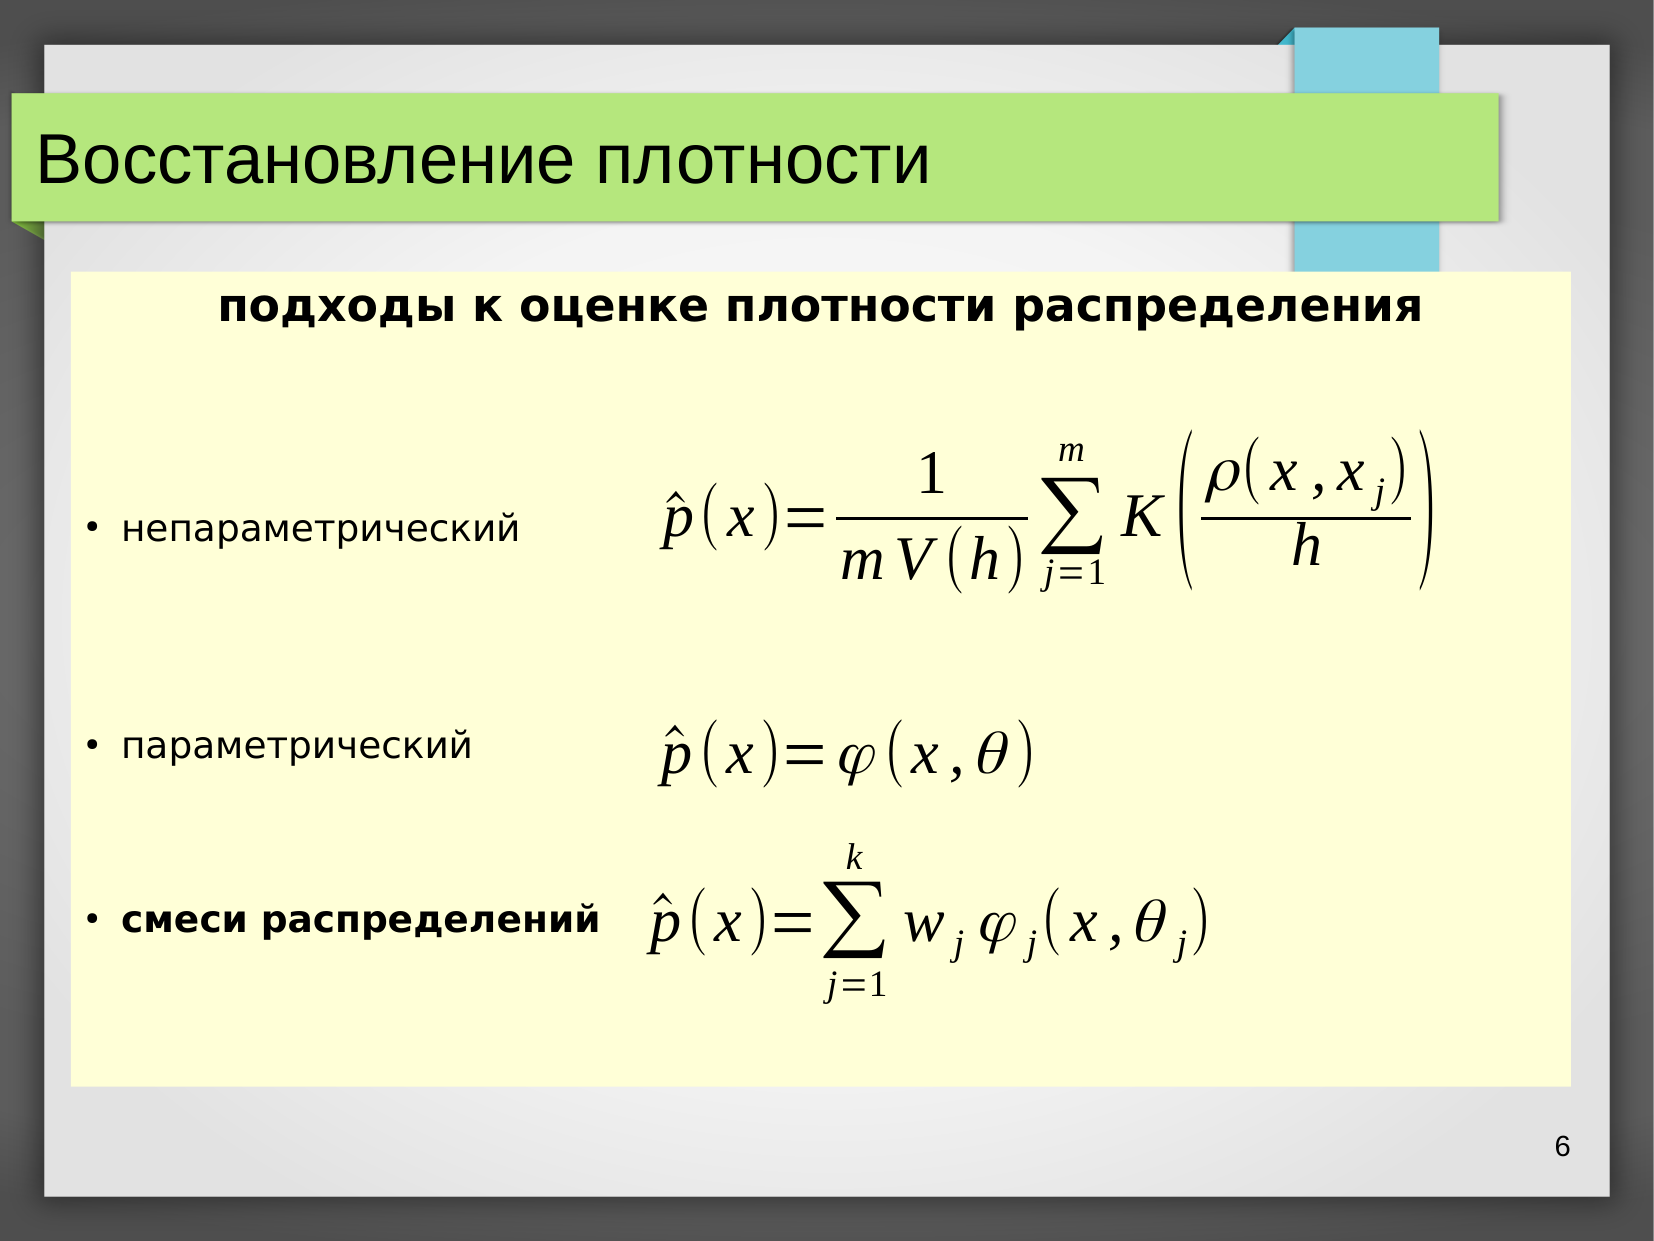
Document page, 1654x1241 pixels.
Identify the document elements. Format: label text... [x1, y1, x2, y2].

chart [637, 835, 1218, 1004]
chart [649, 425, 1445, 600]
text_box подходы к оценке плотности распределения непараметрический параметрический смеси распределений [70, 271, 1571, 1087]
title Восстановление плотности [35, 118, 1489, 199]
picture [0, 0, 1654, 1241]
chart [649, 716, 1043, 792]
